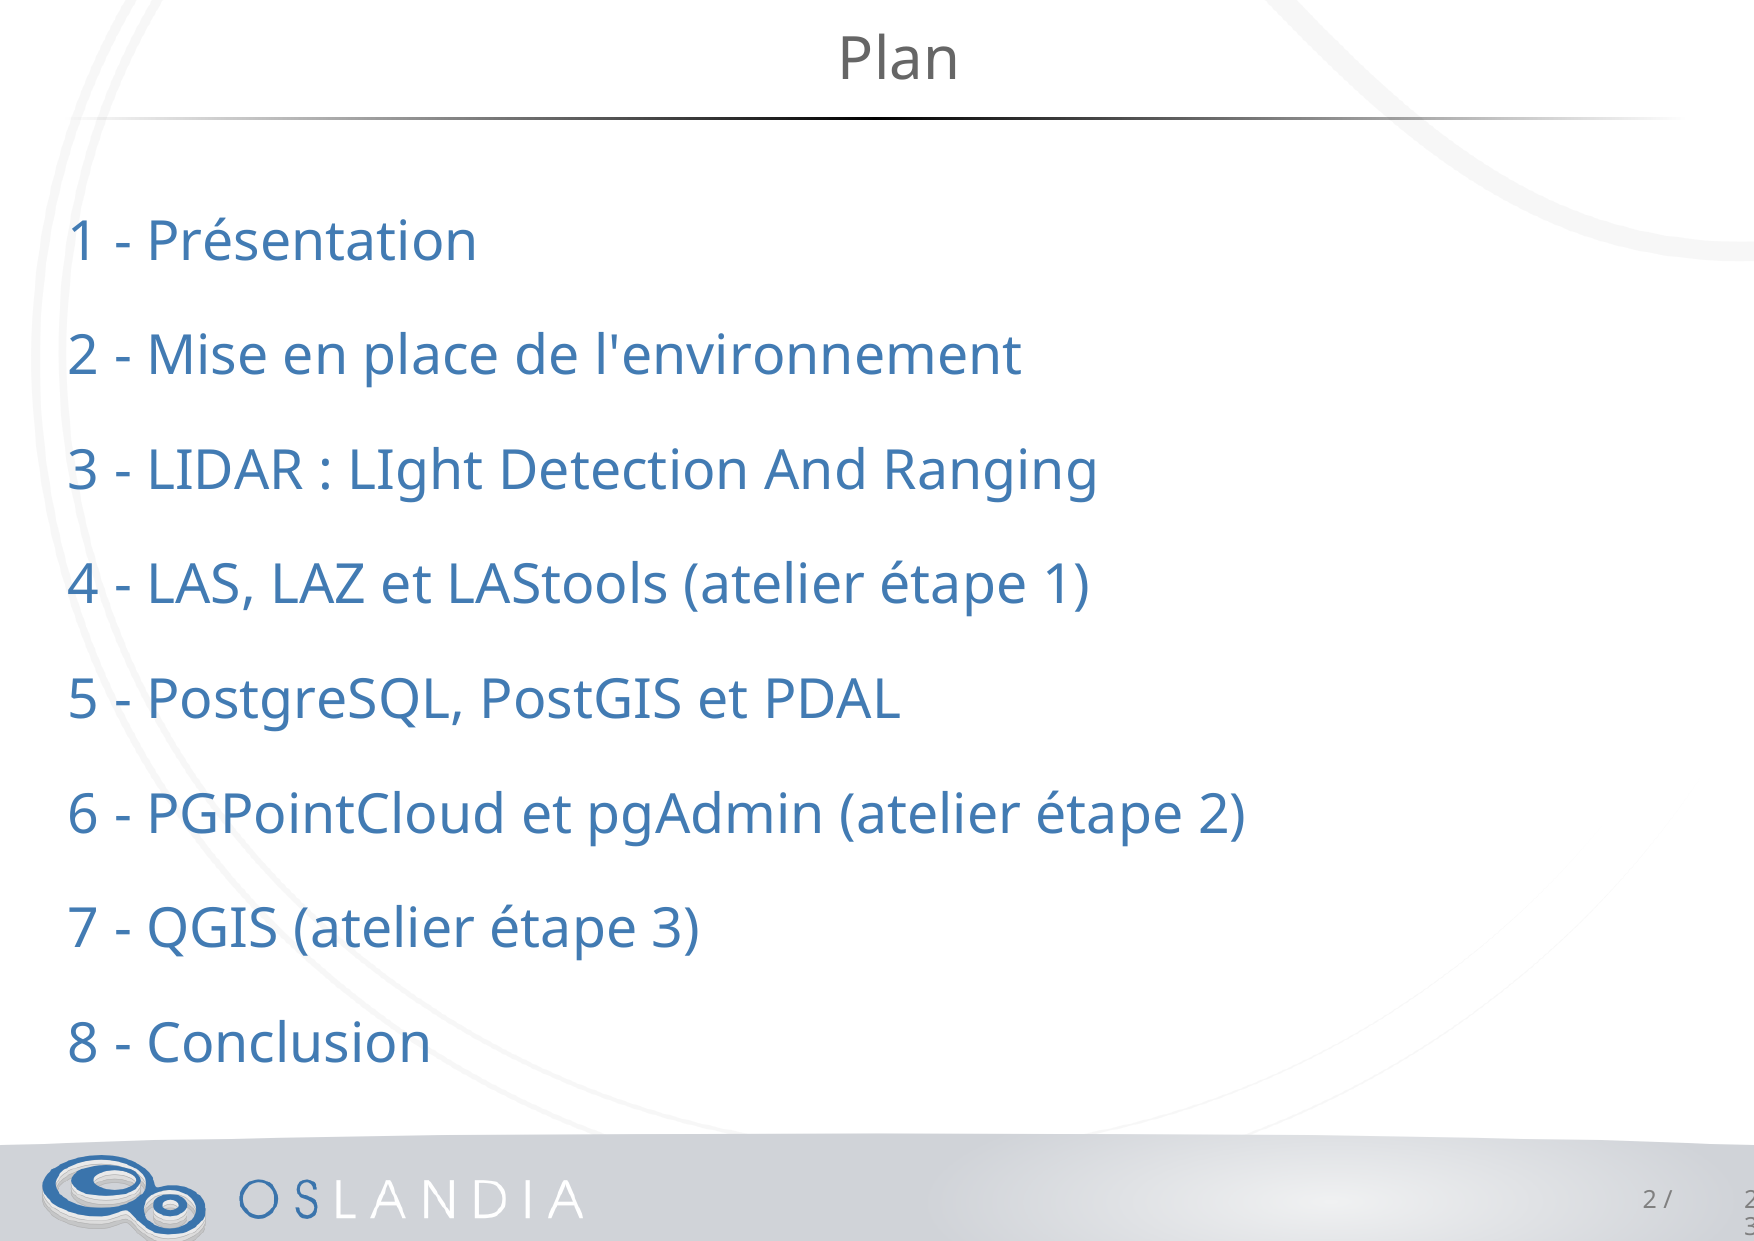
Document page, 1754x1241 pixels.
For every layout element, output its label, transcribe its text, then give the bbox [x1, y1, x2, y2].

list 1 - Présentation 2 - Mise en place de l'environnement 3 - LIDAR : LIght Detection And Ranging 4 - LAS, LAZ et LAStools (atelier étape 1) 5 - PostgreSQL, PostGIS et PDAL 6 - PGPointCloud et pgAdmin (atelier étape 2) 7 - QGIS (atelier étape 3) 8 - Conclusion [37, 200, 1710, 1022]
picture [0, 0, 1754, 1241]
title Plan [31, 14, 1754, 98]
